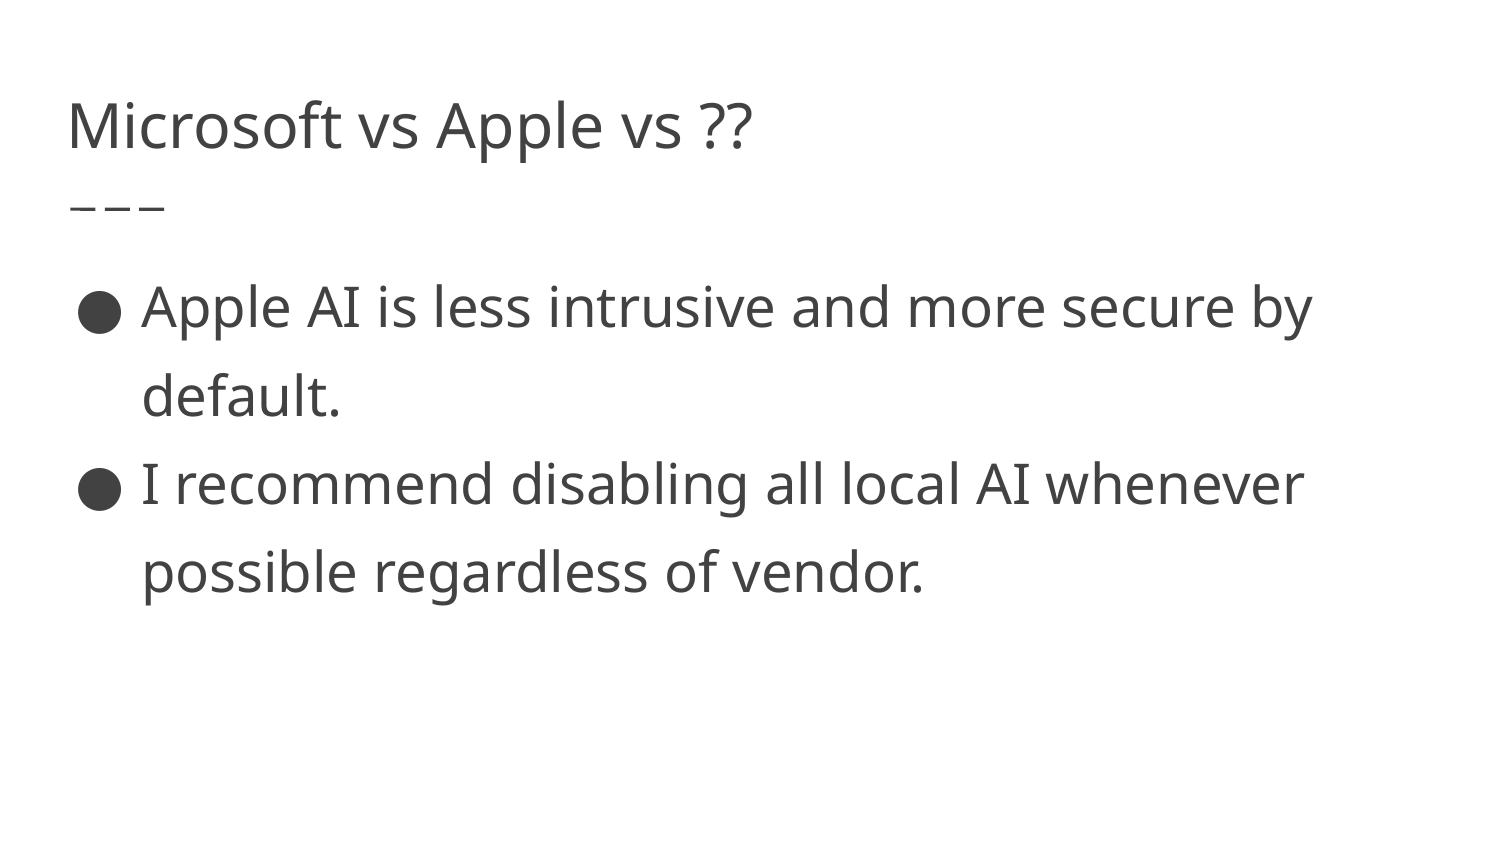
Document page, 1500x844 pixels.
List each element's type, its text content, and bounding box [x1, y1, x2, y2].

title Microsoft vs Apple vs ?? [51, 61, 1449, 182]
list Apple AI is less intrusive and more secure by default. I recommend disabling all local AI whenever possible regardless of vendor. [51, 240, 1449, 750]
